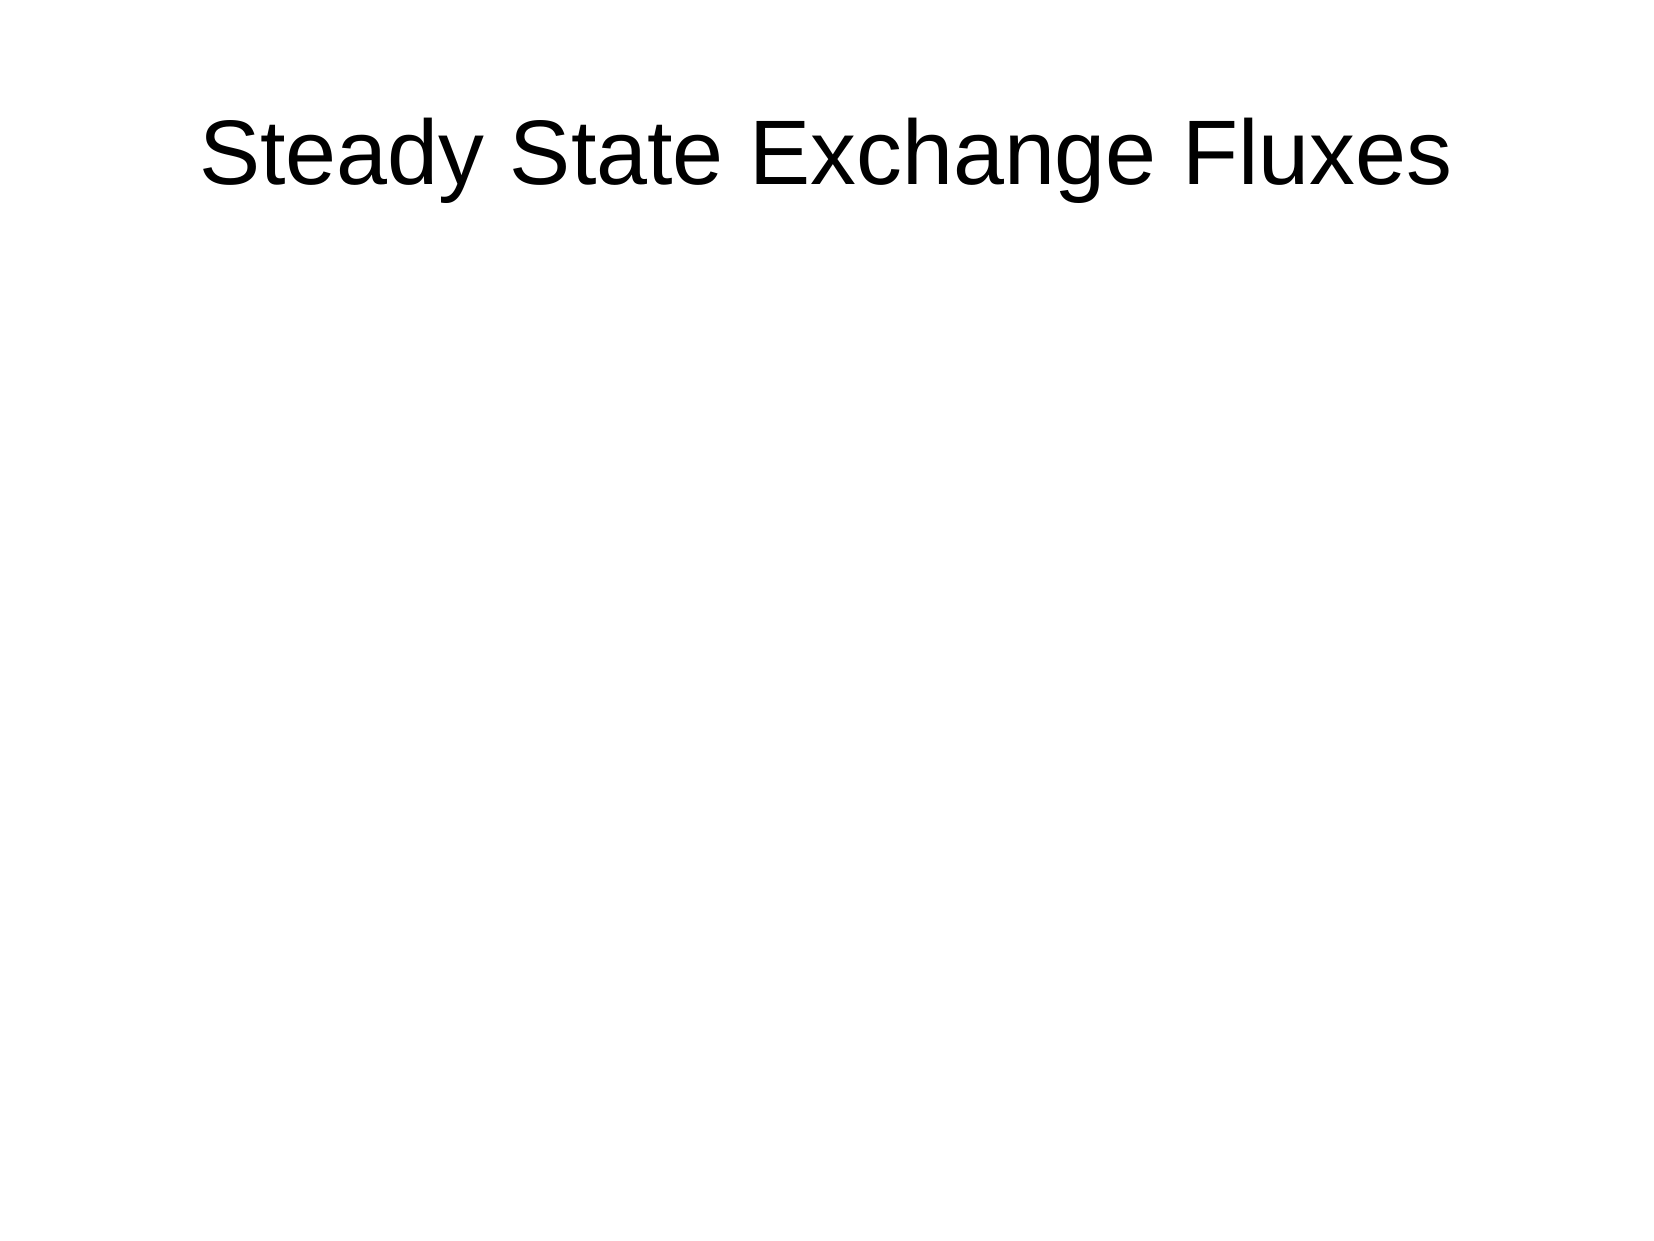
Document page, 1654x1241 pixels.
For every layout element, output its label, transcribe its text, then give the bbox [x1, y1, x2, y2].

title Steady State Exchange Fluxes [82, 49, 1571, 257]
